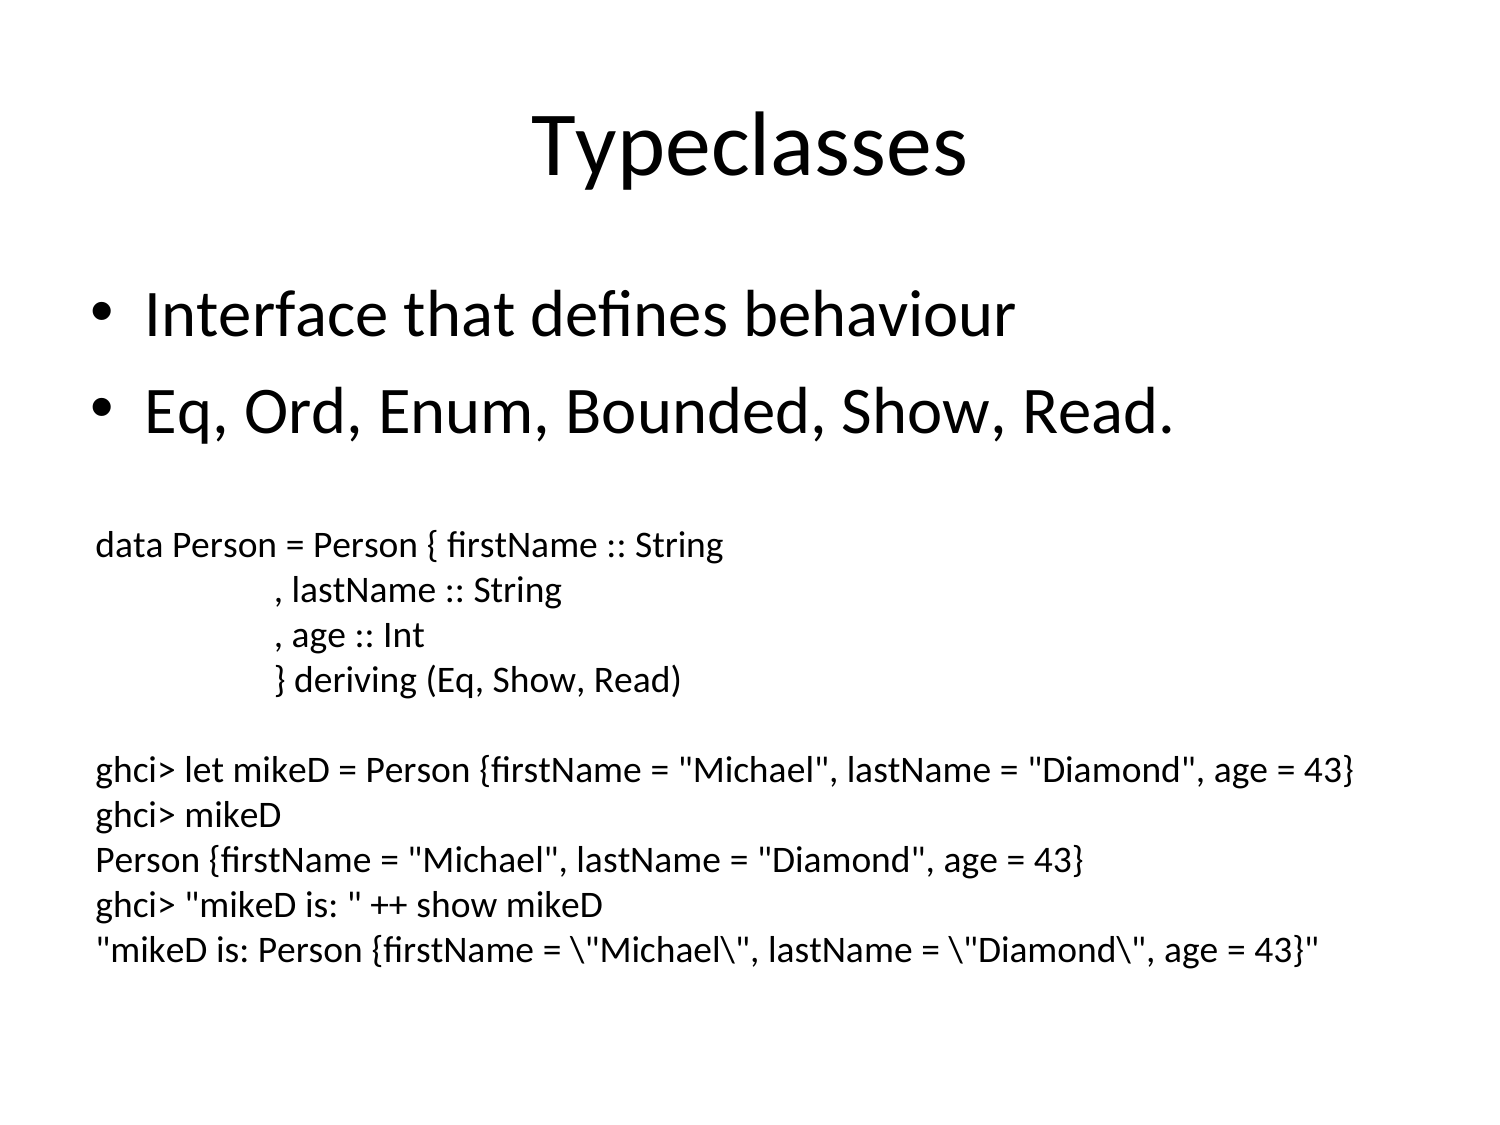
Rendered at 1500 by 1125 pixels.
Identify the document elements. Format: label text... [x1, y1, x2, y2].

text_box Interface that defines behaviour Eq, Ord, Enum, Bounded, Show, Read. [75, 262, 1426, 1005]
text_box data Person = Person { firstName :: String , lastName :: String , age :: Int } deriving (Eq, Show, Read) ghci> let mikeD = Person {firstName = "Michael", lastName = "Diamond", age = 43} ghci> mikeD Person {firstName = "Michael", lastName = "Diamond", age = 43} ghci> "mikeD is: " ++ show mikeD "mikeD is: Person {firstName = \"Michael\", lastName = \"Diamond\", age = 43}" [80, 512, 1386, 1023]
text_box Typeclasses [75, 45, 1426, 233]
